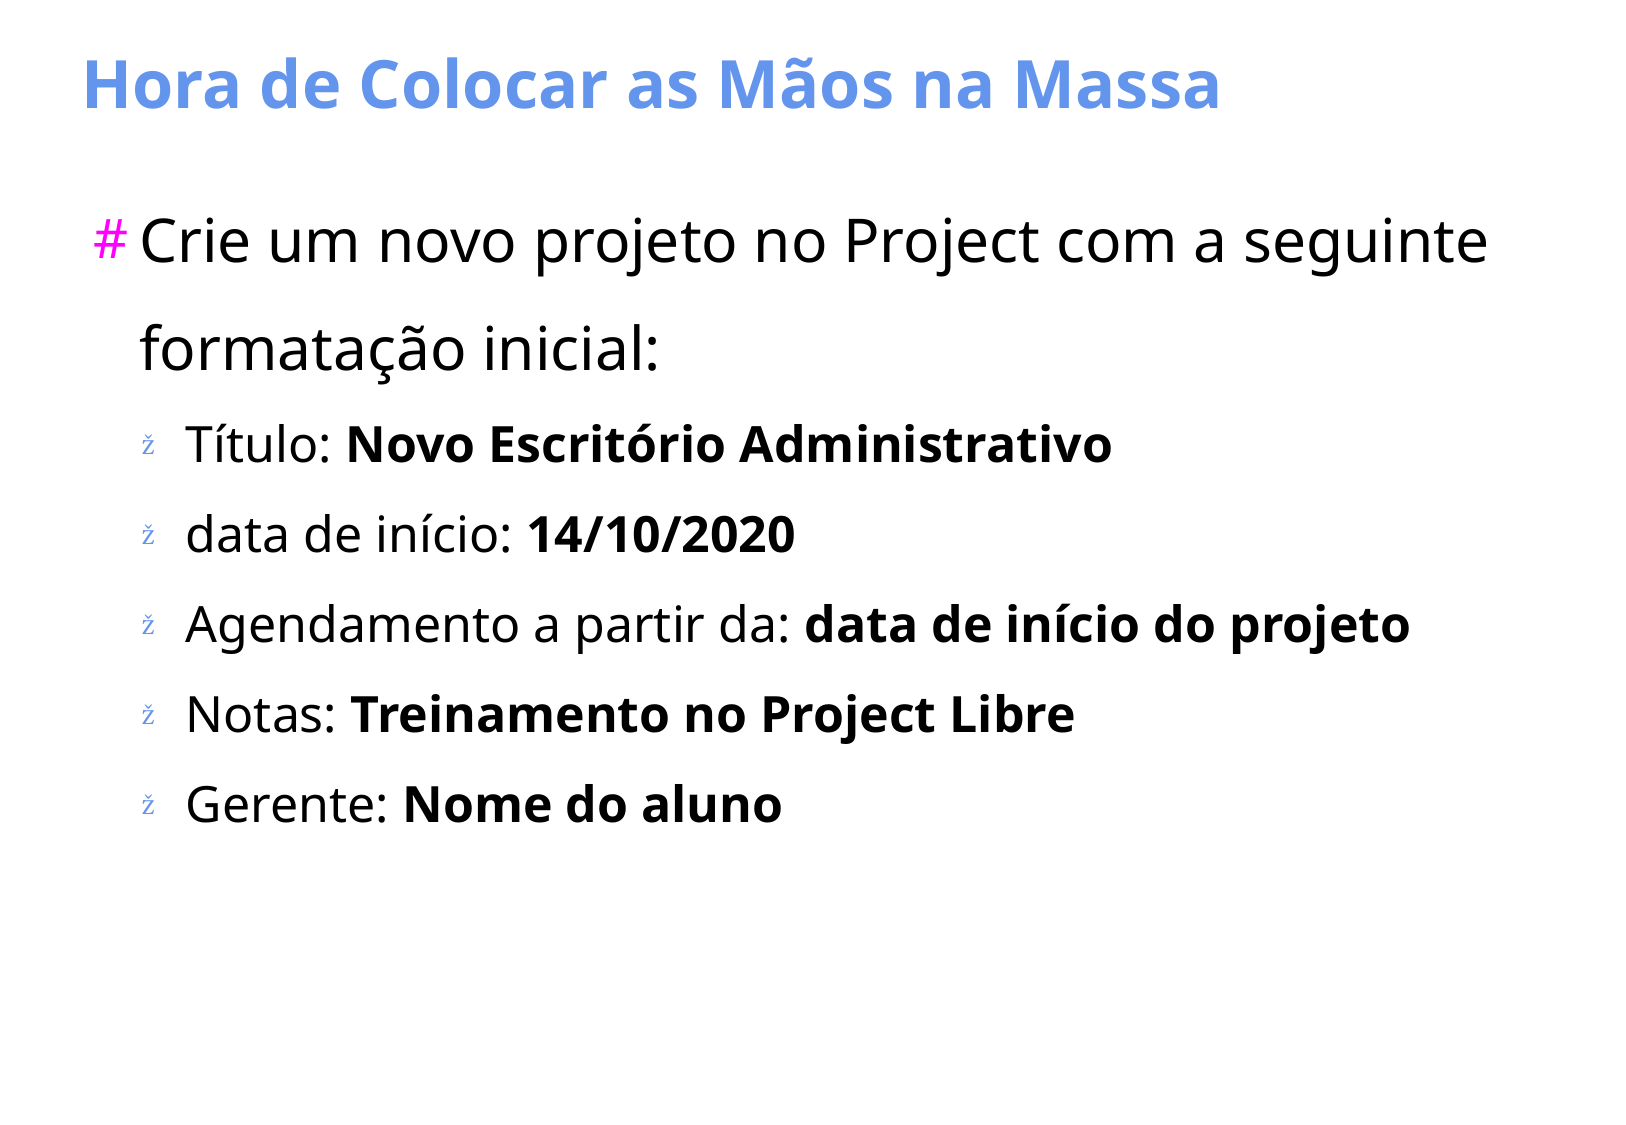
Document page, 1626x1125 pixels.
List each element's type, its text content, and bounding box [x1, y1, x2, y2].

list Crie um novo projeto no Project com a seguinte formatação inicial: Título: Novo Escritório Administrativo data de início: 14/10/2020 Agendamento a partir da: data de início do projeto Notas: Treinamento no Project Libre Gerente: Nome do aluno [81, 165, 1544, 1016]
title Hora de Colocar as Mãos na Massa [81, 41, 1544, 122]
